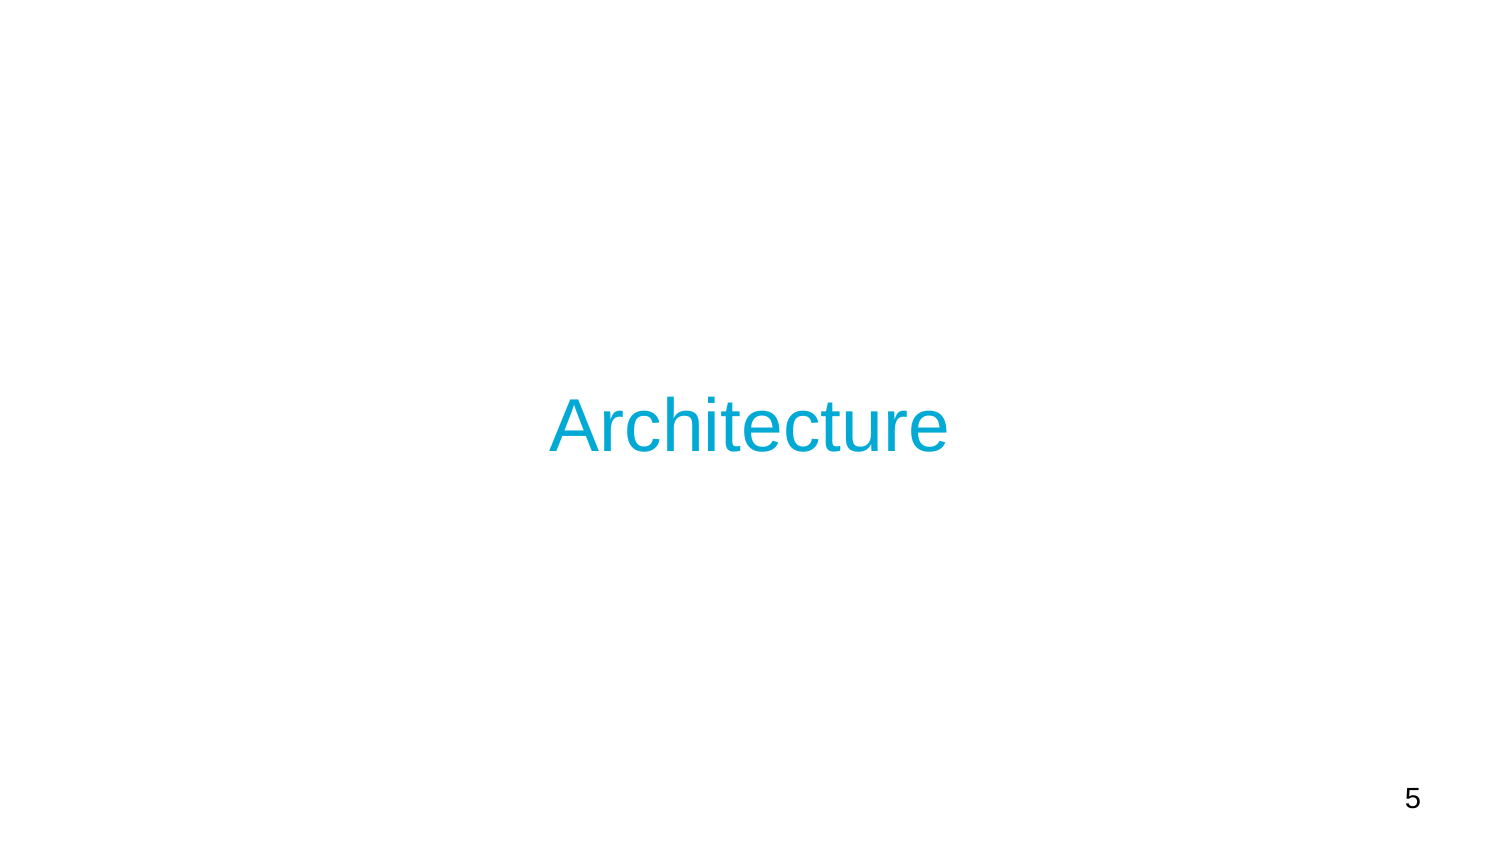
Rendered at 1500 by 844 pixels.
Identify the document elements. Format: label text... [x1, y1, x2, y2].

title Architecture [51, 352, 1449, 491]
slide_number <číslo> [1389, 764, 1480, 830]
